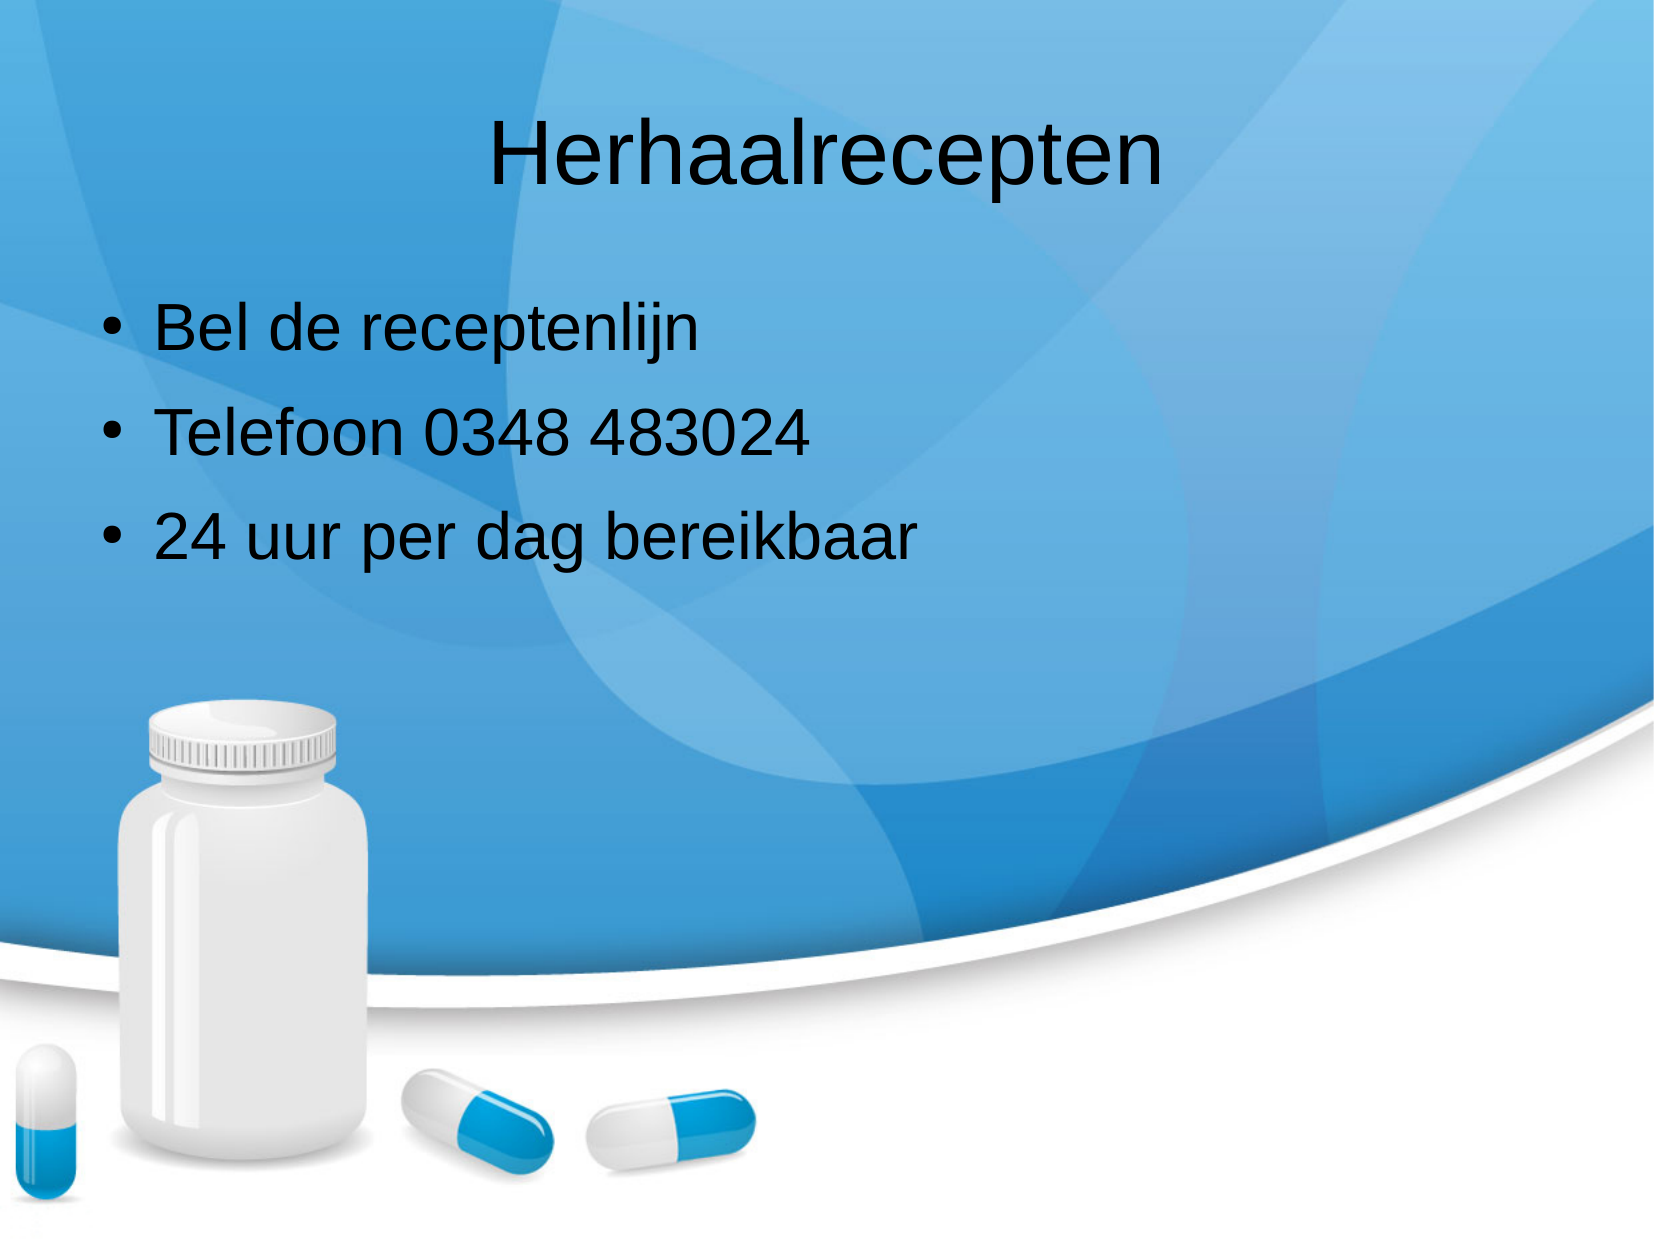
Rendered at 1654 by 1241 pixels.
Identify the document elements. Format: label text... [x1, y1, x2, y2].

picture [0, 0, 1654, 1241]
list Bel de receptenlijn Telefoon 0348 483024 24 uur per dag bereikbaar [82, 290, 1571, 1010]
title Herhaalrecepten [82, 49, 1571, 257]
